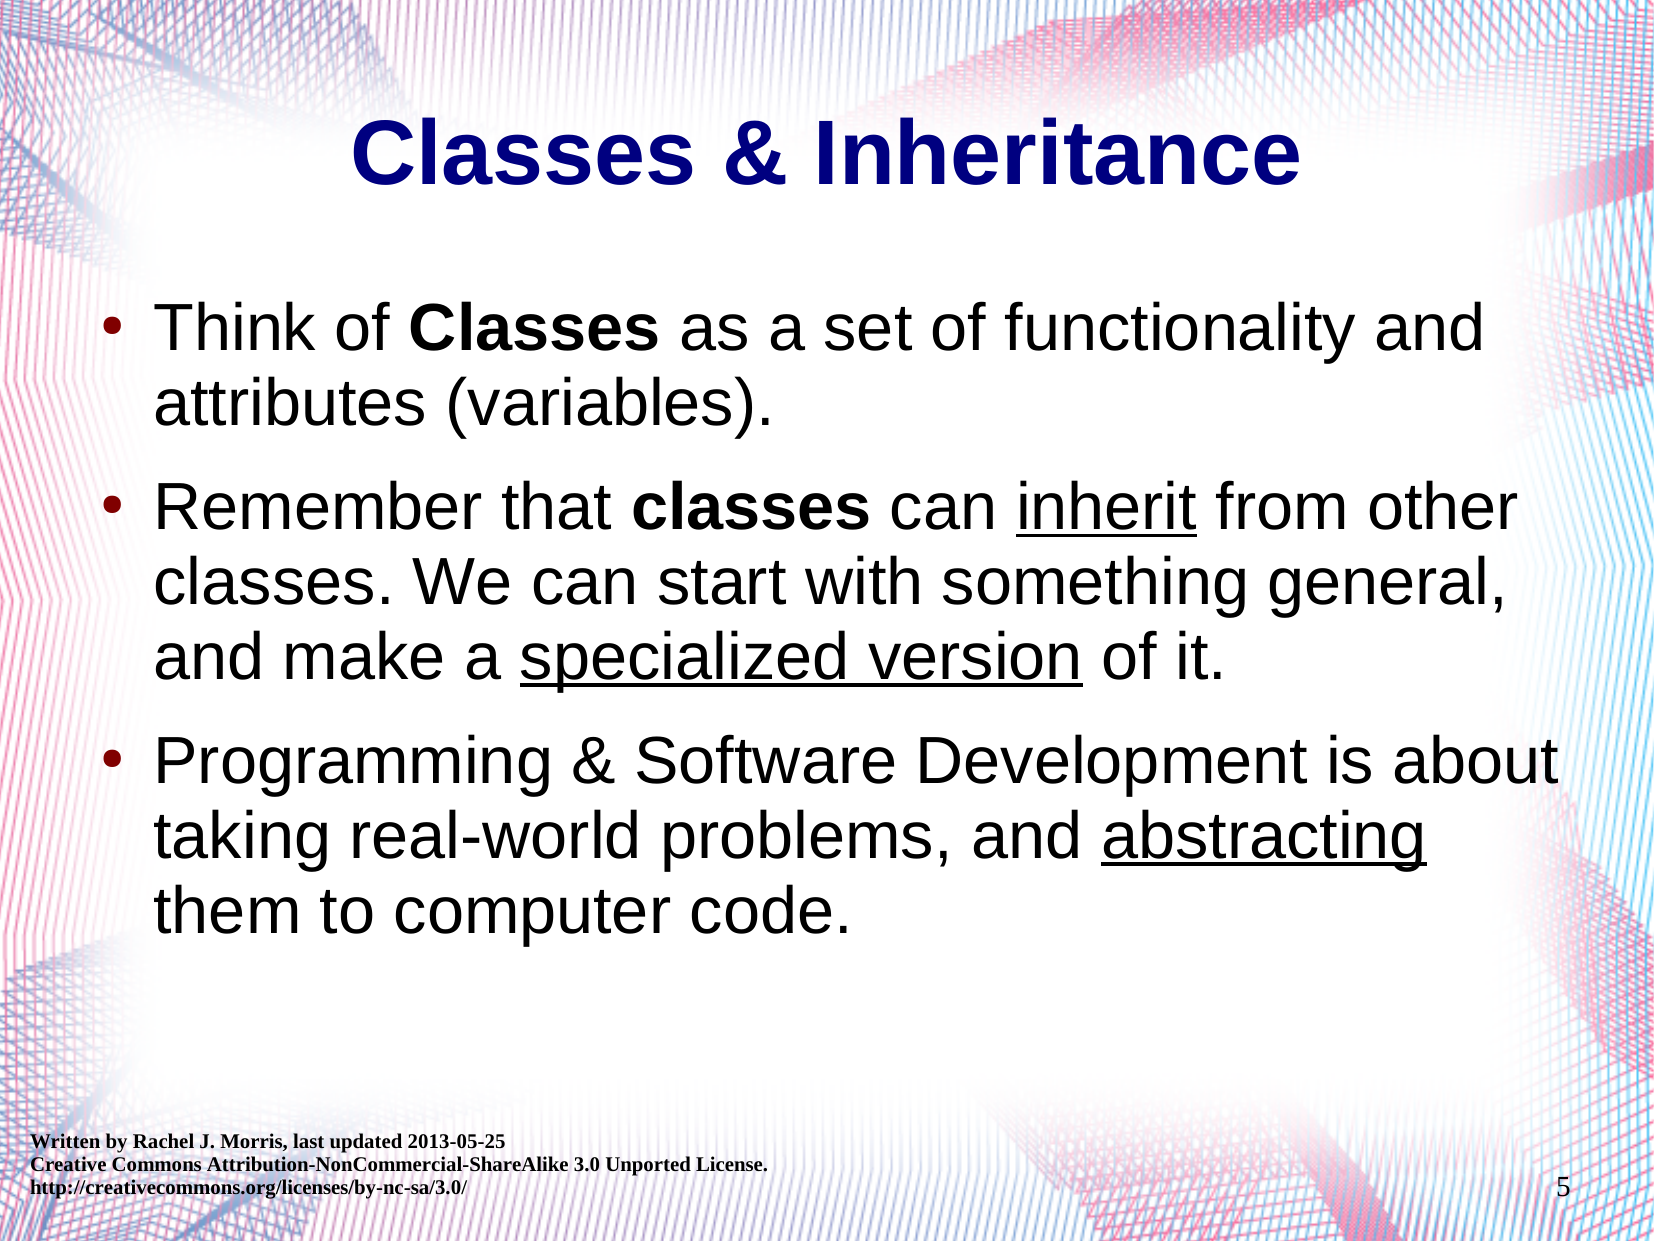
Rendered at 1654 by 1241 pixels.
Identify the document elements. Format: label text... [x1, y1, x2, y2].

picture [0, 0, 1654, 1241]
title Classes & Inheritance [82, 49, 1571, 257]
list Think of Classes as a set of functionality and attributes (variables). Remember that classes can inherit from other classes. We can start with something general, and make a specialized version of it. Programming & Software Development is about taking real-world problems, and abstracting them to computer code. [82, 290, 1571, 1010]
